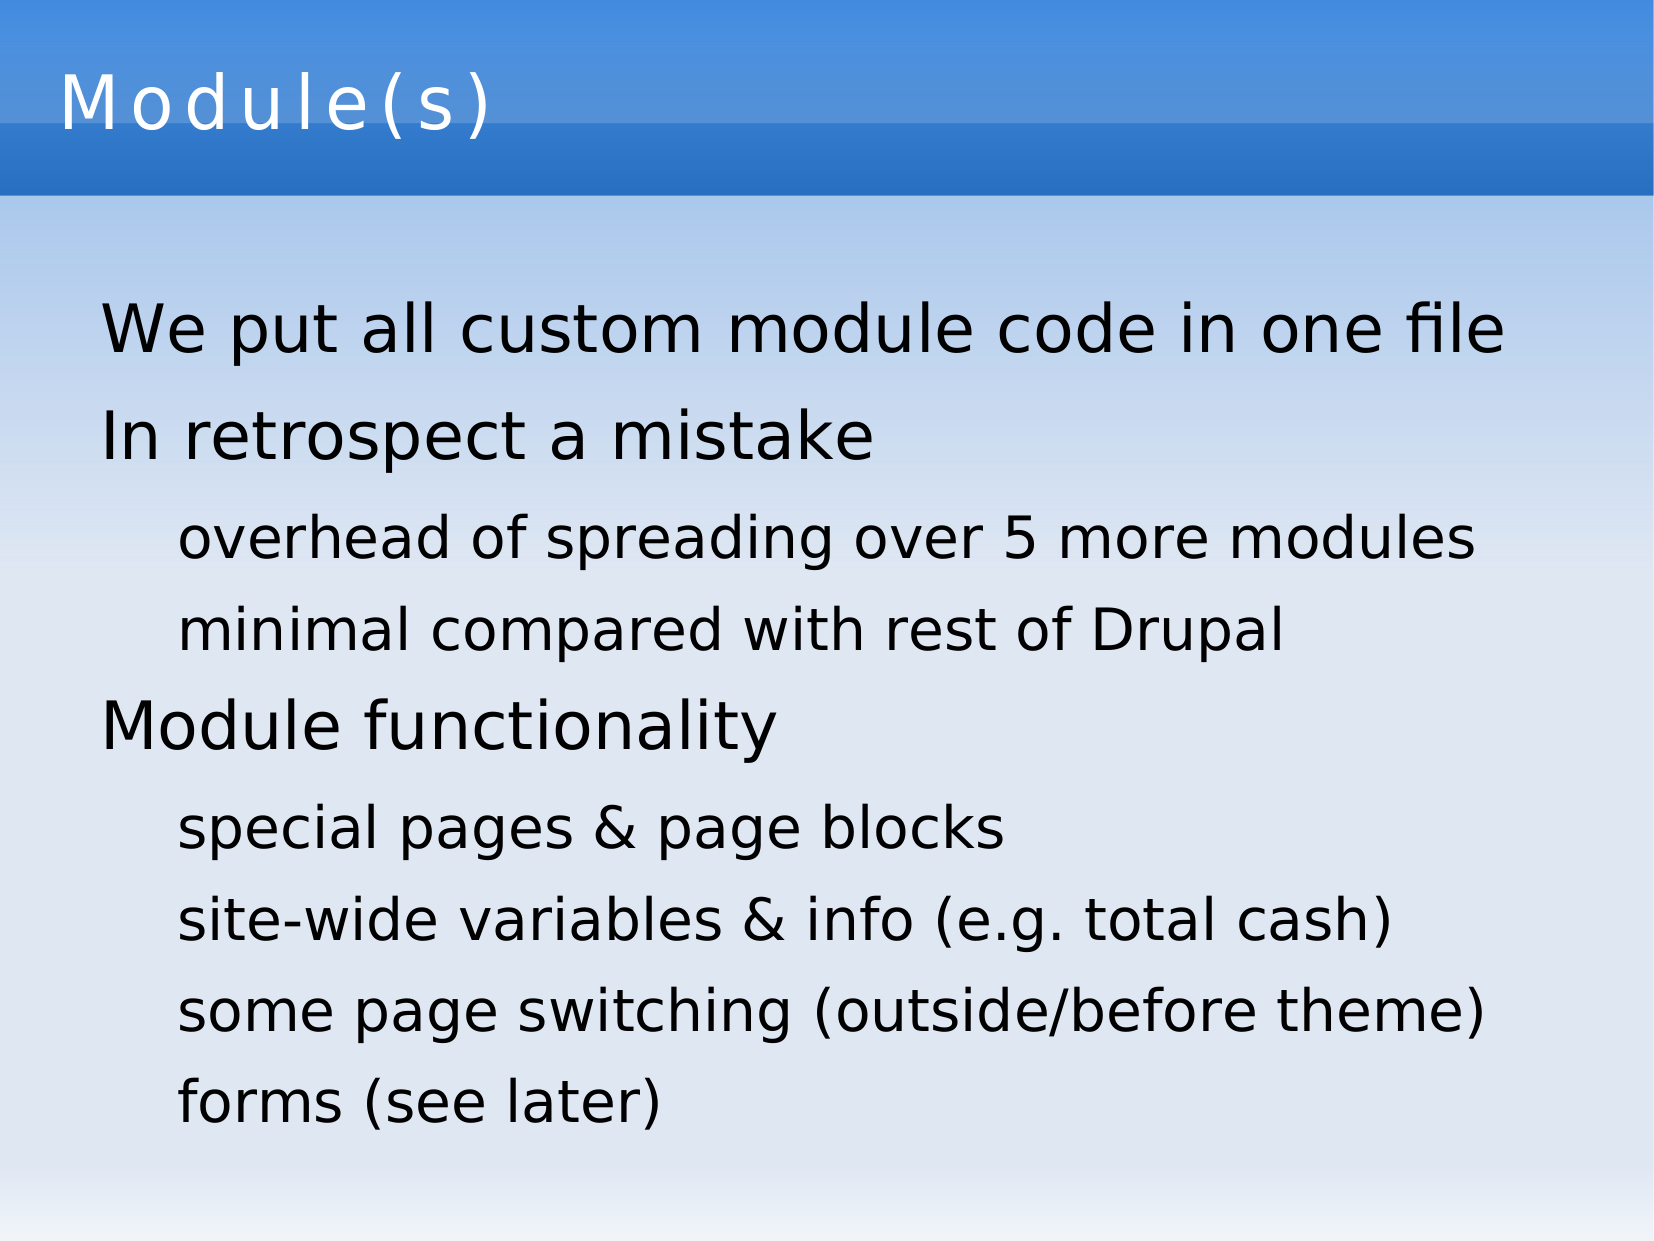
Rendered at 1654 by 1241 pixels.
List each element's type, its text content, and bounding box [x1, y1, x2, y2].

title Module(s) [59, 29, 1270, 178]
picture [0, 0, 1654, 1241]
list We put all custom module code in one file In retrospect a mistake overhead of spreading over 5 more modules minimal compared with rest of Drupal Module functionality special pages & page blocks site-wide variables & info (e.g. total cash) some page switching (outside/before theme) forms (see later) [82, 290, 1571, 1137]
